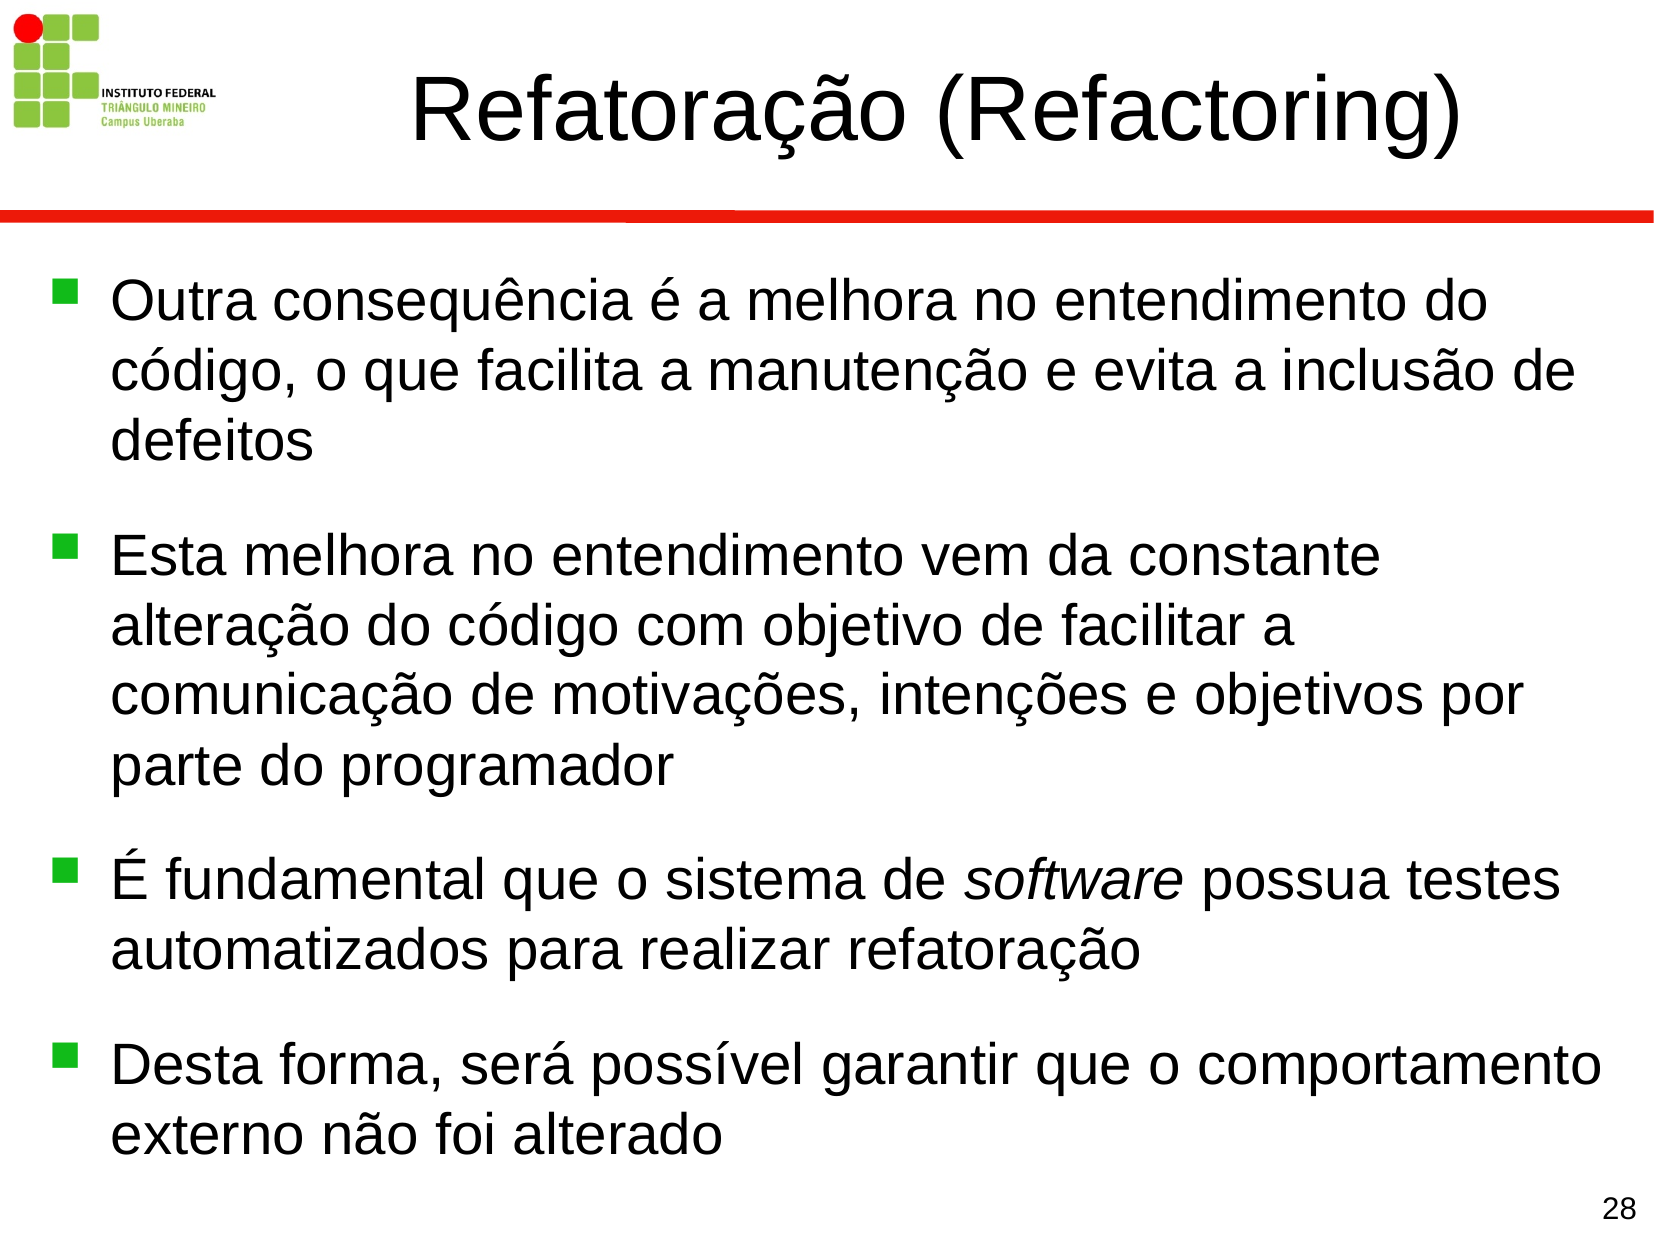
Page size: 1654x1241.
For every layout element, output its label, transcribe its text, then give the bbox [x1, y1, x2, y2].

text_box Outra consequência é a melhora no entendimento do código, o que facilita a manutenção e evita a inclusão de defeitos Esta melhora no entendimento vem da constante alteração do código com objetivo de facilitar a comunicação de motivações, intenções e objetivos por parte do programador É fundamental que o sistema de software possua testes automatizados para realizar refatoração Desta forma, será possível garantir que o comportamento externo não foi alterado [32, 253, 1654, 1205]
text_box <number> [1185, 1179, 1654, 1220]
picture [0, 2, 228, 139]
text_box Refatoração (Refactoring) [253, 0, 1622, 207]
